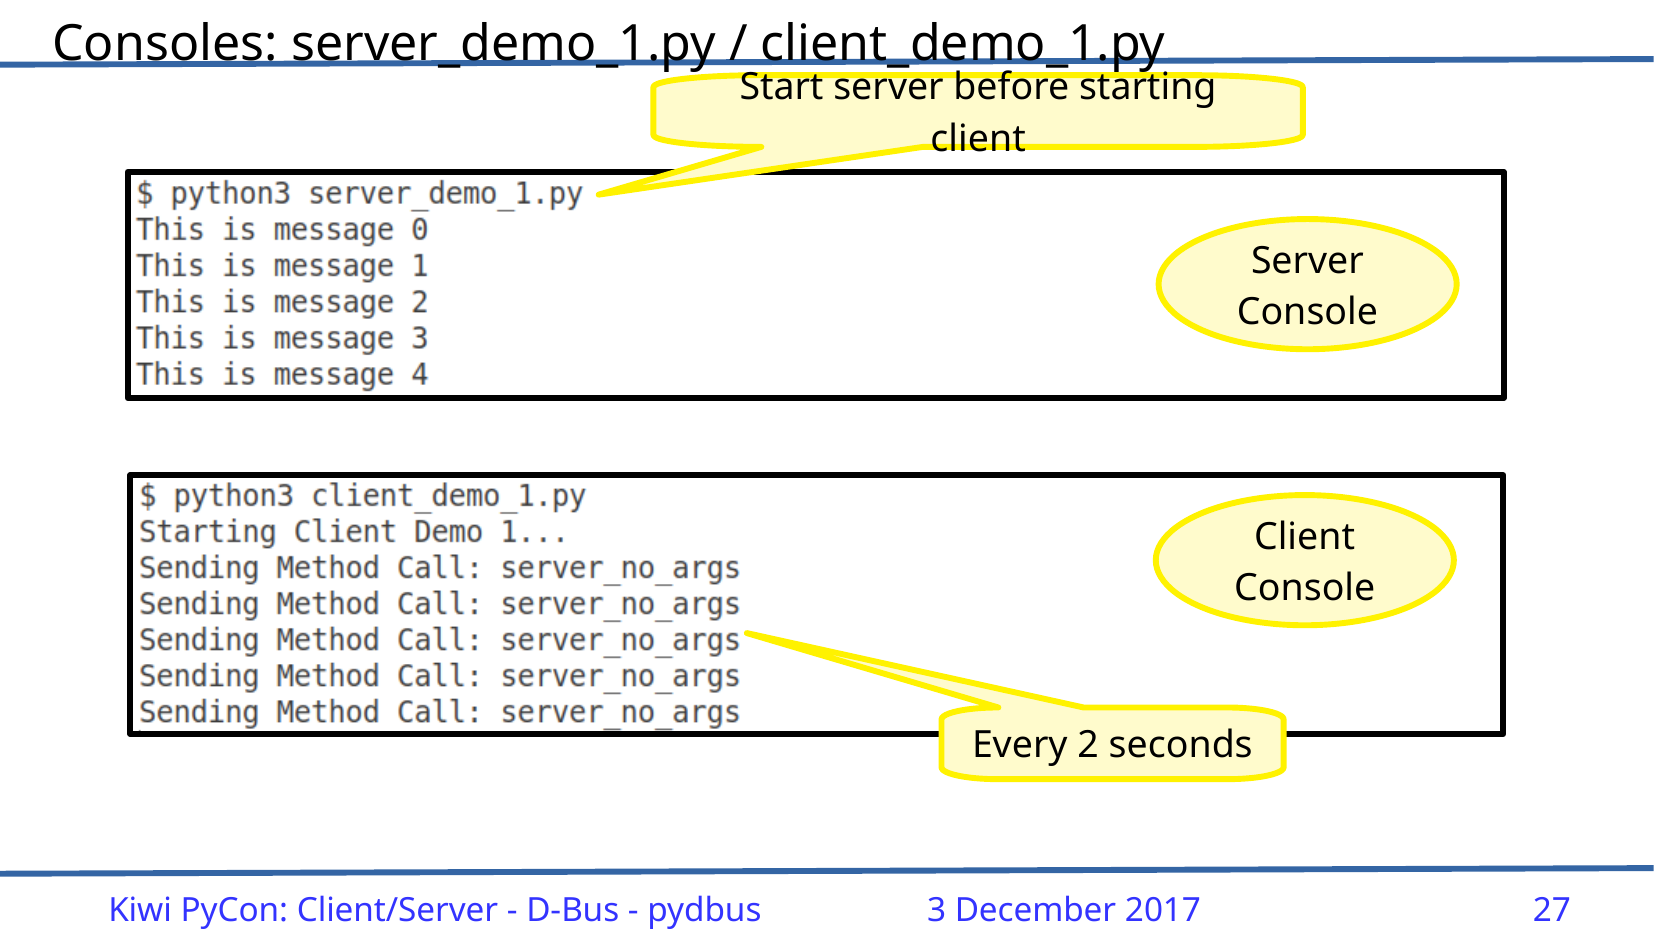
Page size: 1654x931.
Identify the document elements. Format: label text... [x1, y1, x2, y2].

text_box Consoles: server_demo_1.py / client_demo_1.py [37, 0, 1540, 76]
text_box Every 2 seconds [746, 633, 1284, 780]
text_box Client Console [1155, 495, 1454, 626]
picture [133, 478, 1501, 732]
text_box Start server before starting client [598, 75, 1303, 195]
text_box Server Console [1158, 219, 1457, 350]
picture [130, 174, 1501, 396]
